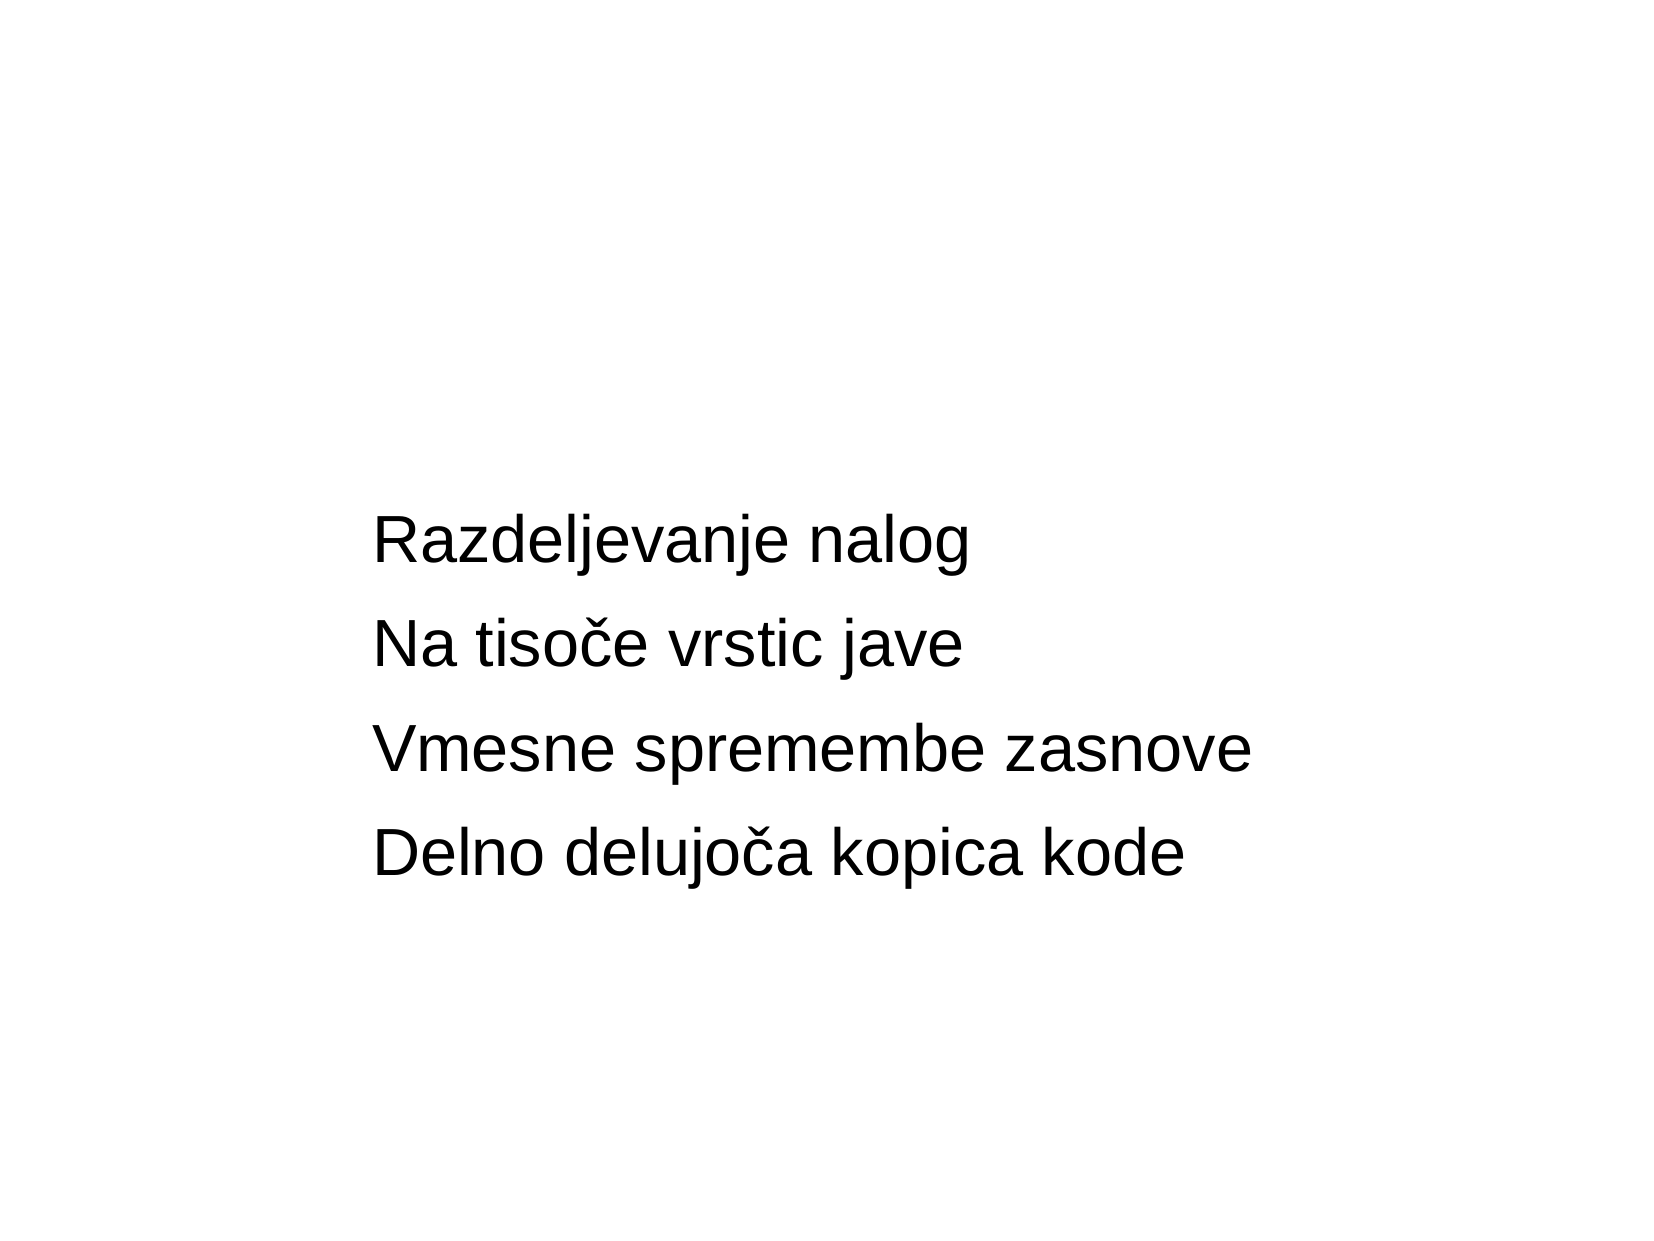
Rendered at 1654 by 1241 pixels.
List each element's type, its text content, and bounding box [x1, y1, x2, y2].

list Razdeljevanje nalog Na tisoče vrstic jave Vmesne spremembe zasnove Delno delujoča kopica kode [354, 501, 1329, 888]
